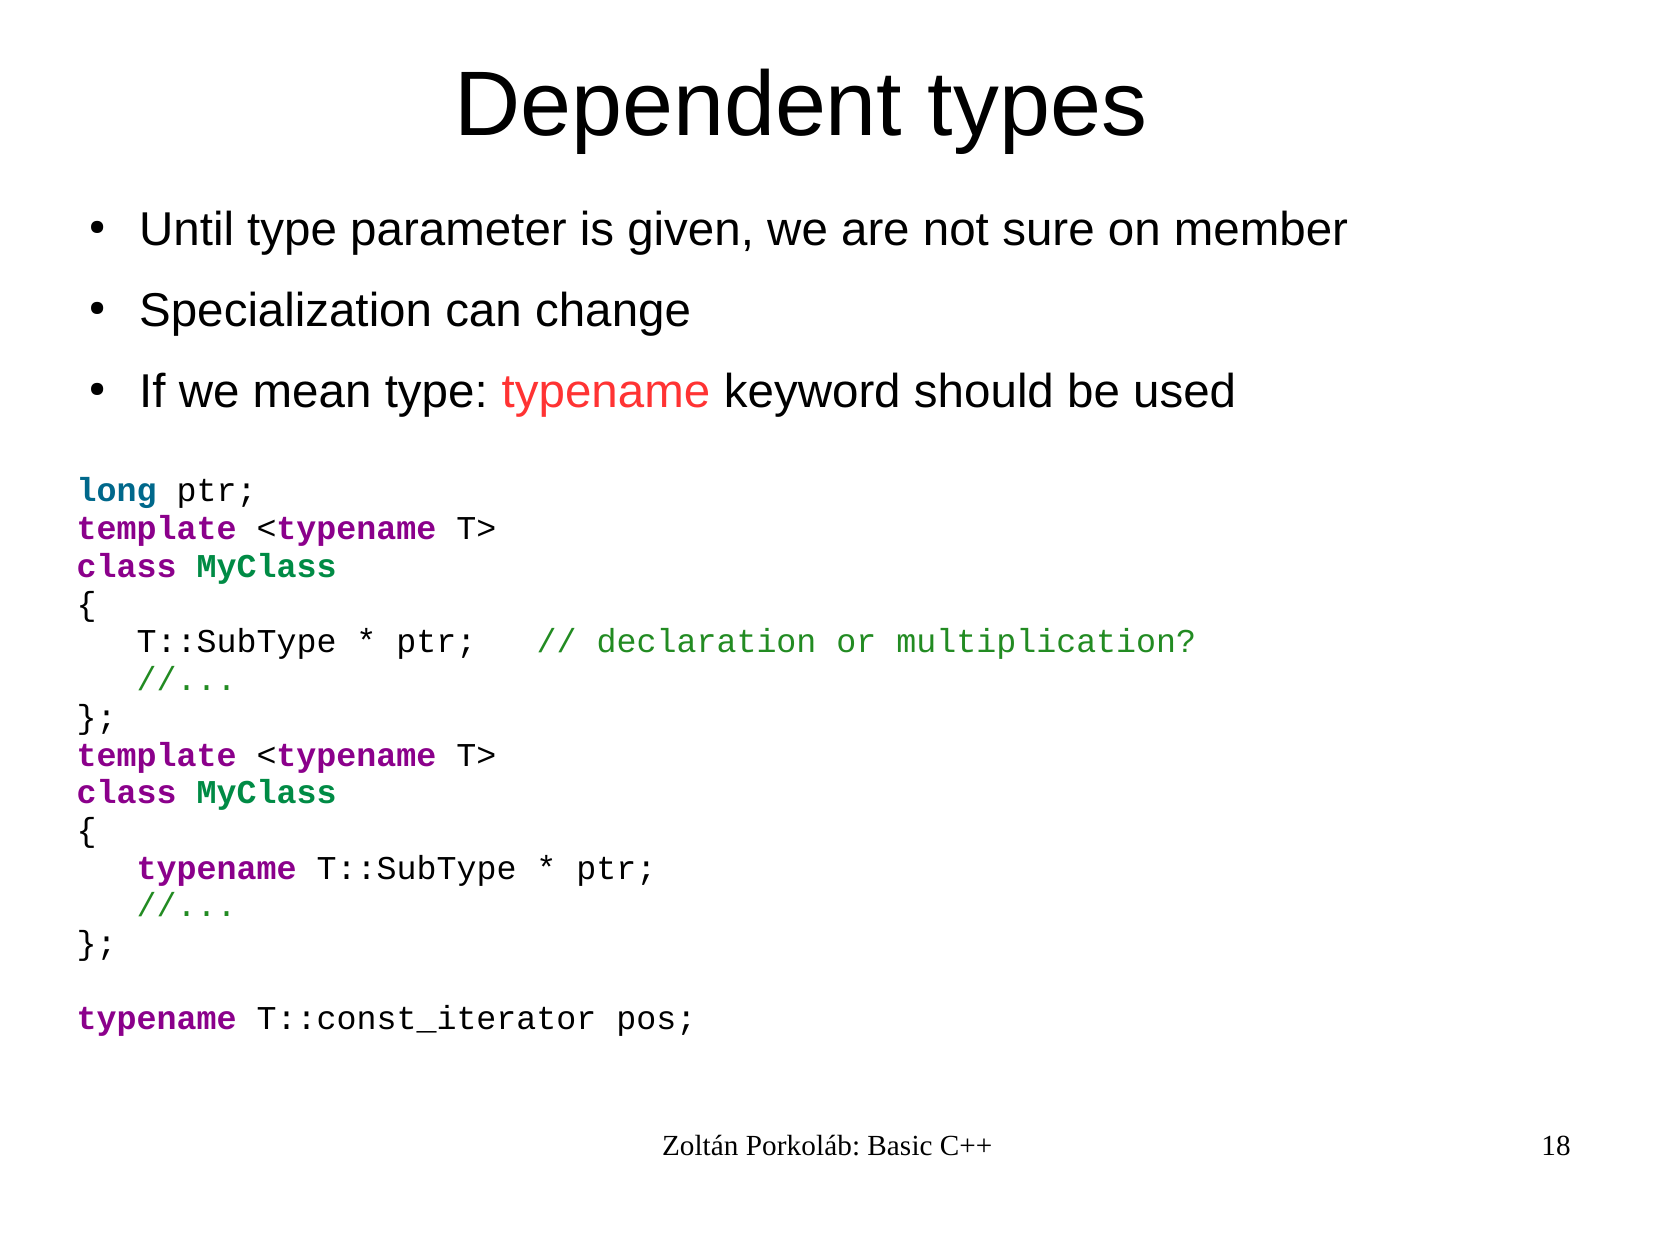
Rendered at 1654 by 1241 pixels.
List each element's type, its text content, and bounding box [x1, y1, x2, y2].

title Dependent types [56, 0, 1546, 208]
text_box long ptr; template <typename T> class MyClass { T::SubType * ptr; // declaration or multiplication? //... }; template <typename T> class MyClass { typename T::SubType * ptr; //... }; typename T::const_iterator pos; [61, 466, 1654, 1123]
list Until type parameter is given, we are not sure on member Specialization can change If we mean type: typename keyword should be used [71, 125, 1606, 421]
